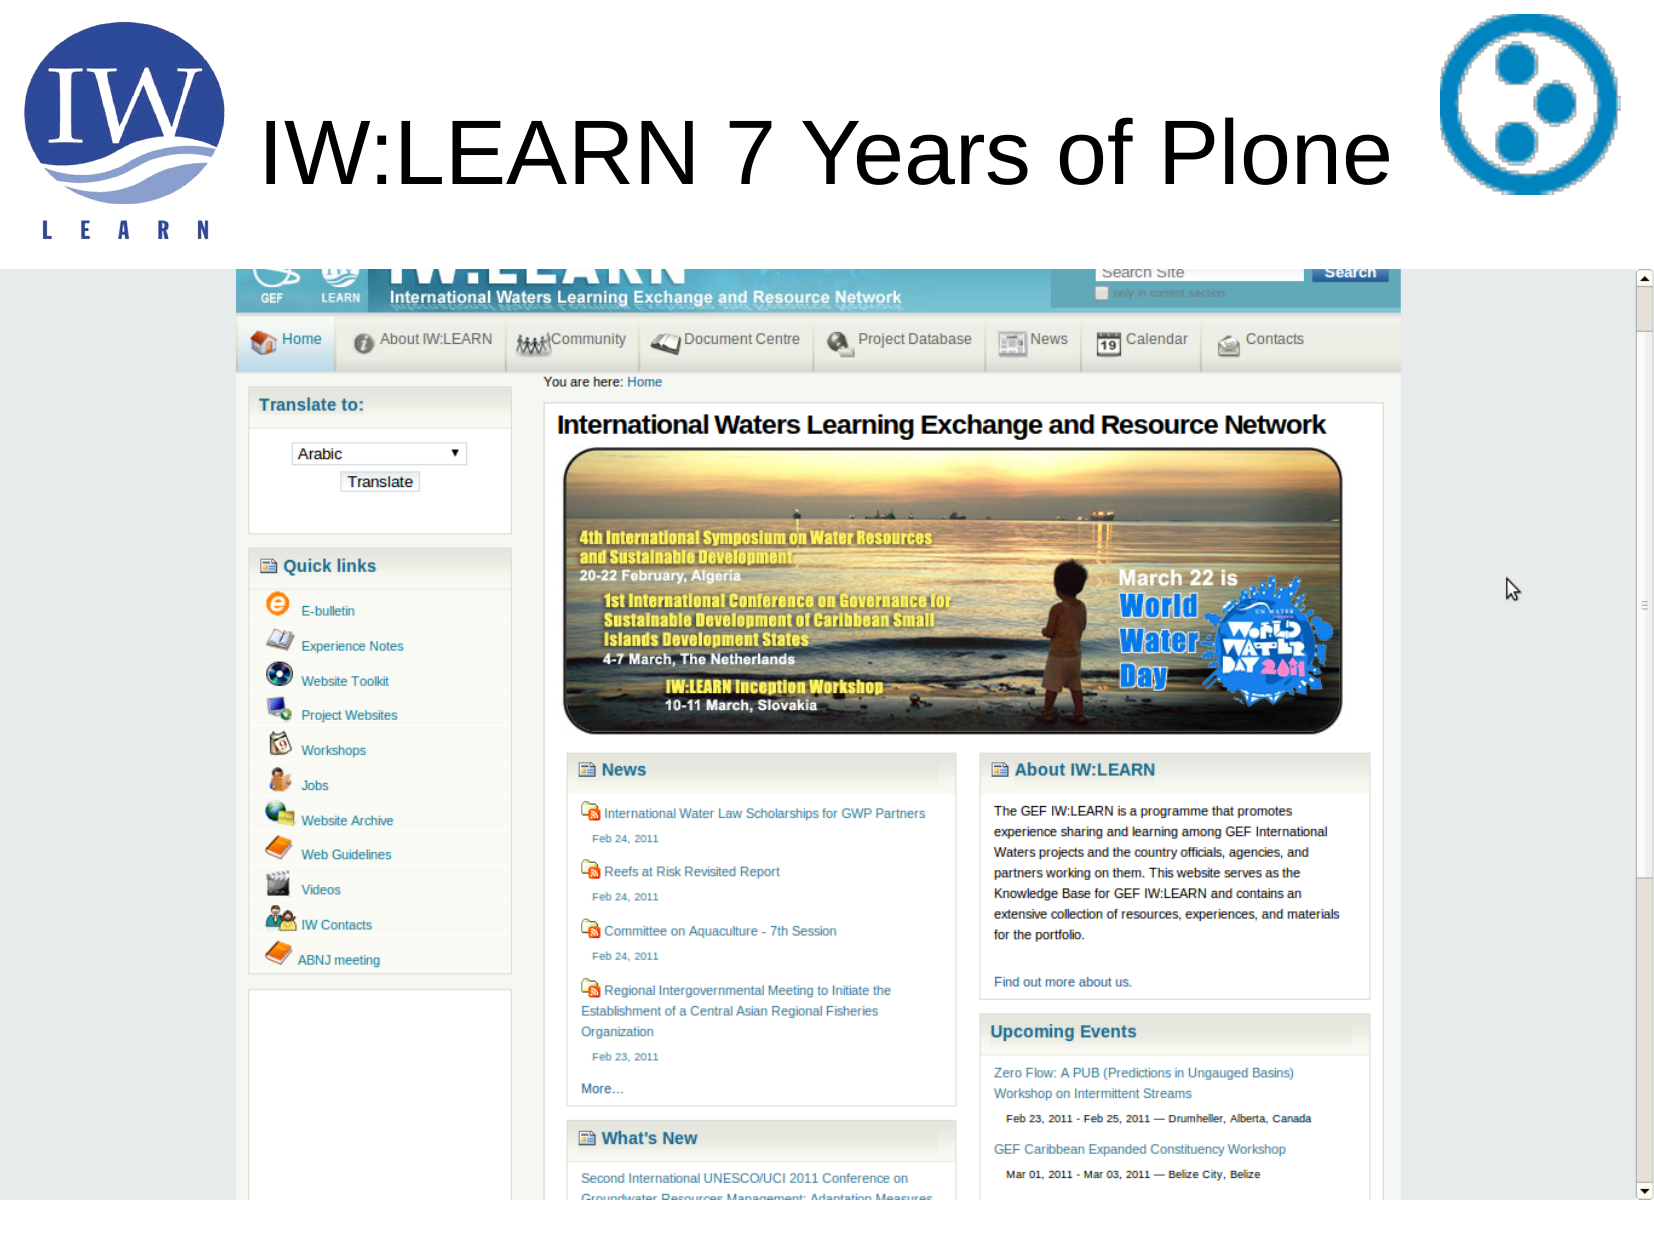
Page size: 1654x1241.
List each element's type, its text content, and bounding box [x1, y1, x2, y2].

picture [6, 7, 241, 257]
picture [1440, 117, 1516, 196]
picture [1455, 29, 1601, 178]
title IW:LEARN 7 Years of Plone [241, 49, 1571, 257]
picture [1440, 14, 1515, 90]
picture [0, 269, 1654, 1200]
picture [1541, 14, 1621, 196]
